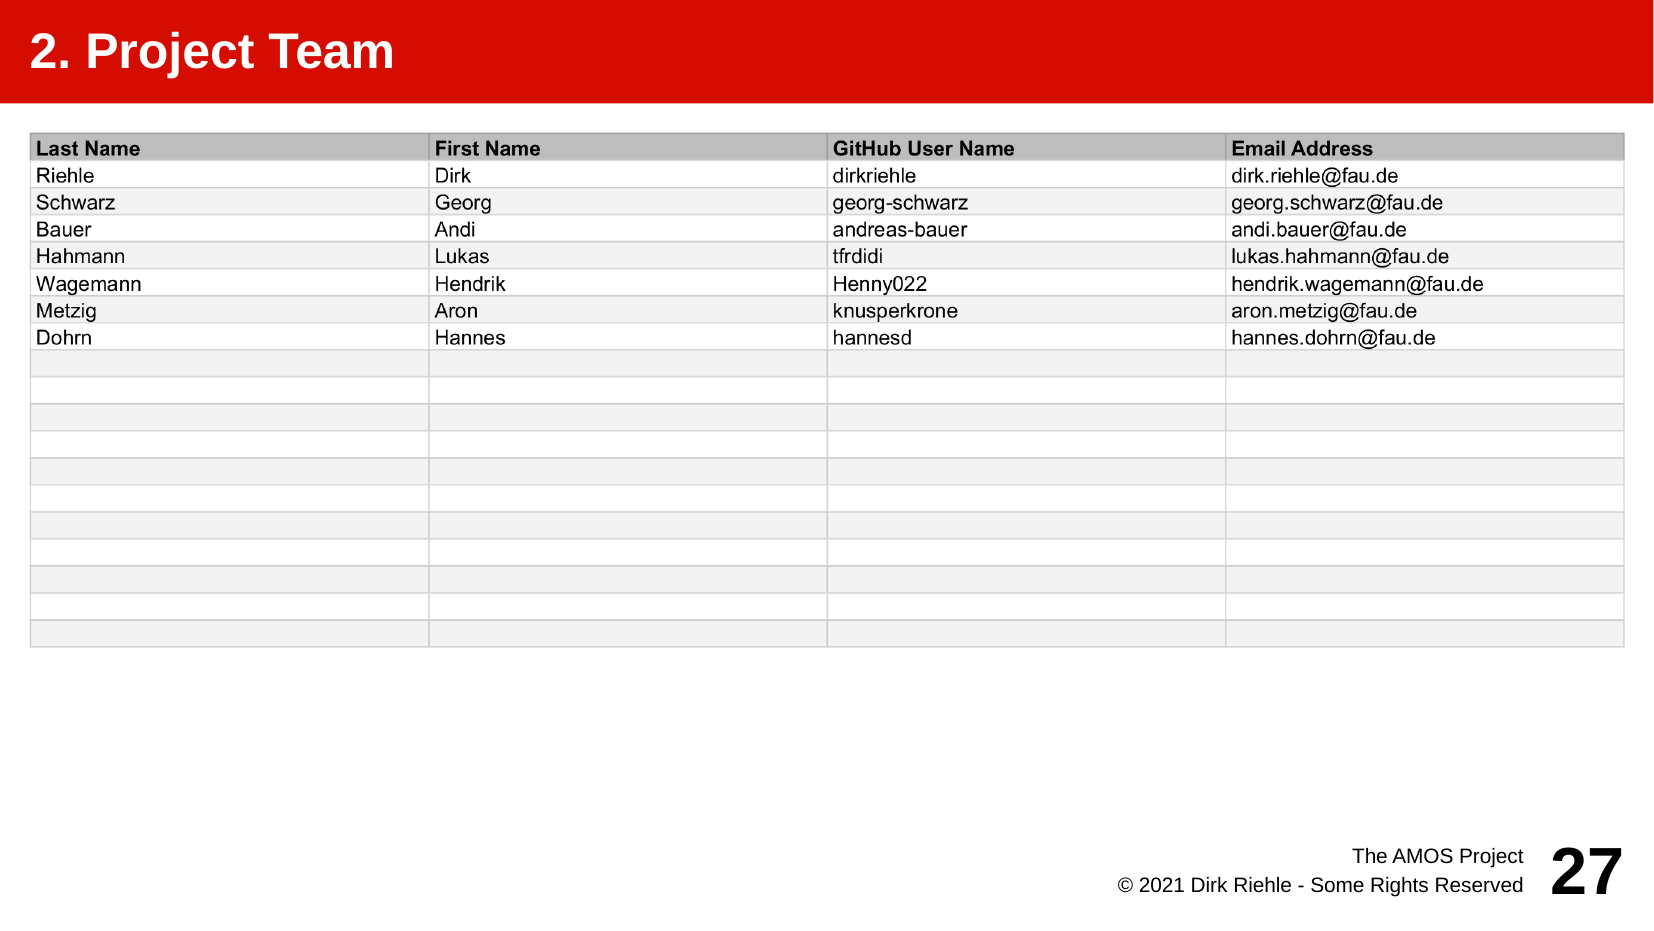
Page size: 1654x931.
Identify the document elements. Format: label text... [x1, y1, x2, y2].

title 2. Project Team [0, 0, 1654, 104]
picture [29, 132, 1625, 648]
